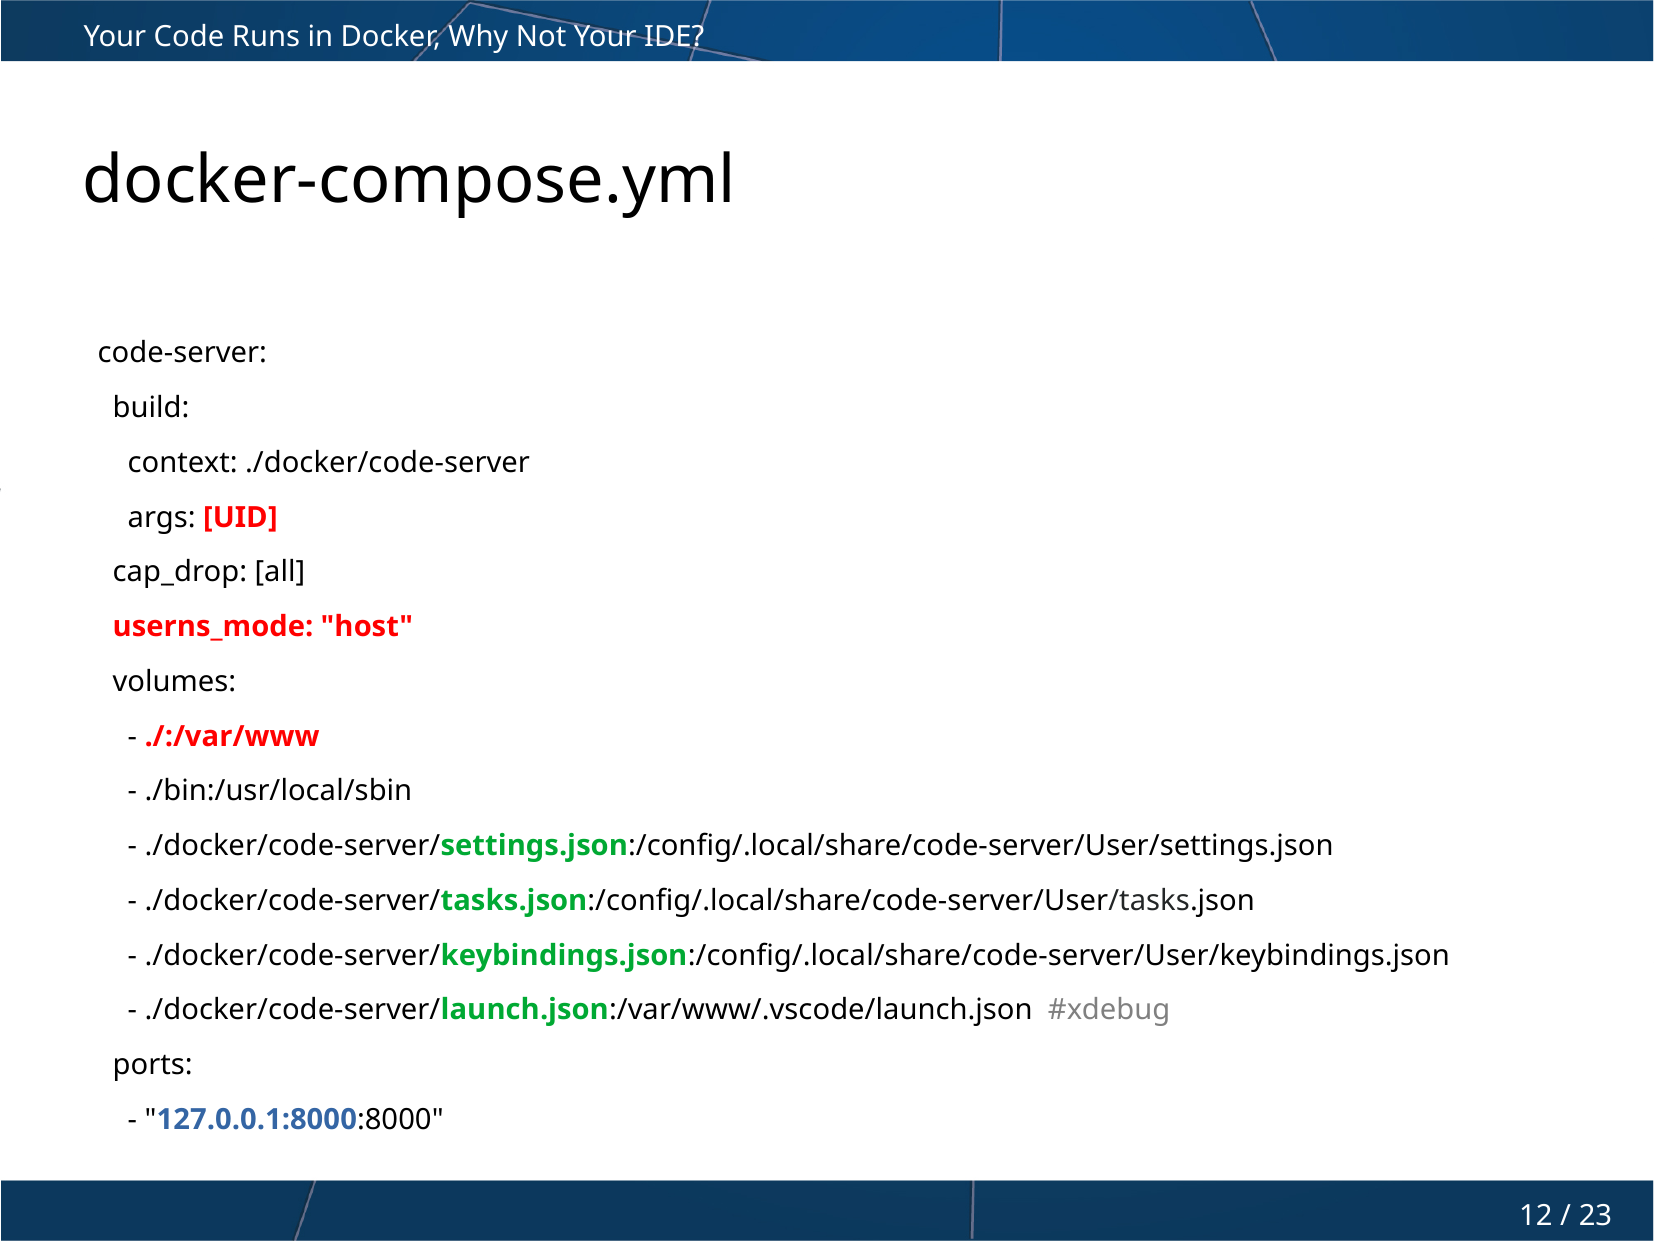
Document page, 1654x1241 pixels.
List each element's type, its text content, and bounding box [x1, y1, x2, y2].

title docker-compose.yml [82, 80, 1571, 273]
picture [0, 0, 1654, 1241]
list code-server: build: context: ./docker/code-server args: [UID] cap_drop: [all] userns_mode: "host" volumes: - ./:/var/www - ./bin:/usr/local/sbin - ./docker/code-server/settings.json:/config/.local/share/code-server/User/settings.json - ./docker/code-server/tasks.json:/config/.local/share/code-server/User/tasks.json - ./docker/code-server/keybindings.json:/config/.local/share/code-server/User/keybindings.json - ./docker/code-server/launch.json:/var/www/.vscode/launch.json #xdebug ports: - "127.0.0.1:8000:8000" [82, 331, 1571, 1084]
